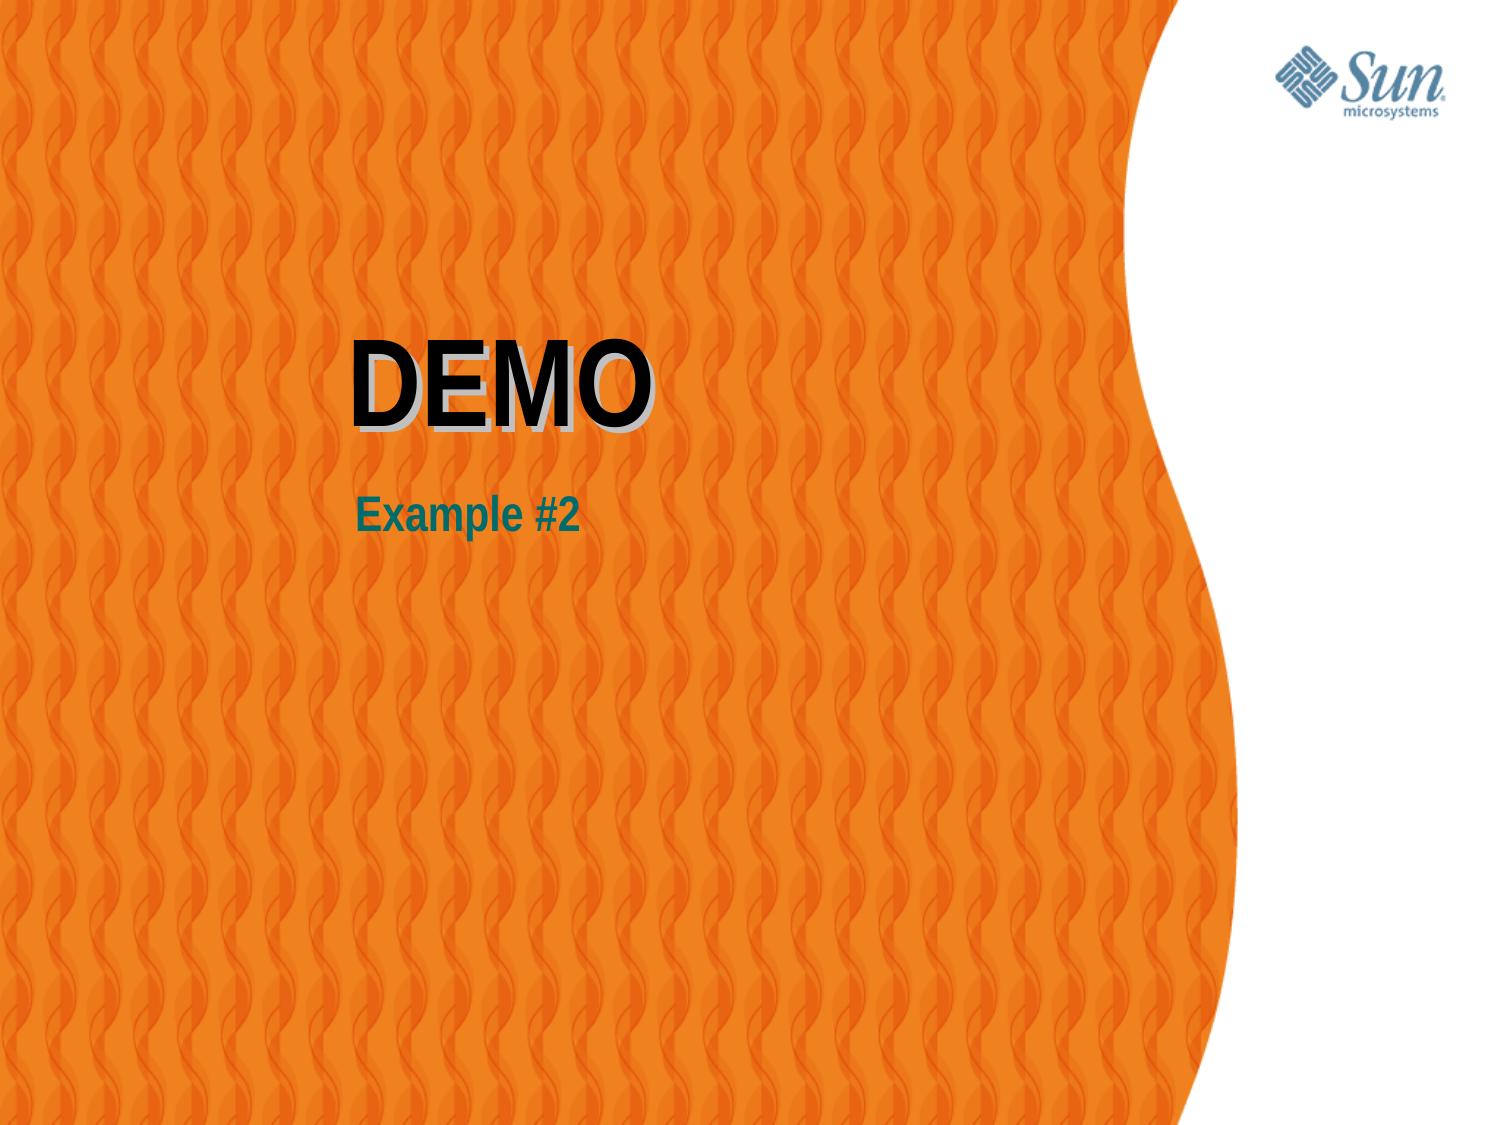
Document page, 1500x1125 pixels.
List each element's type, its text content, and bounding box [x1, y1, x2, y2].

picture [0, 0, 1500, 1125]
text_box Example #2 [355, 492, 918, 549]
list DEMO [332, 328, 843, 539]
